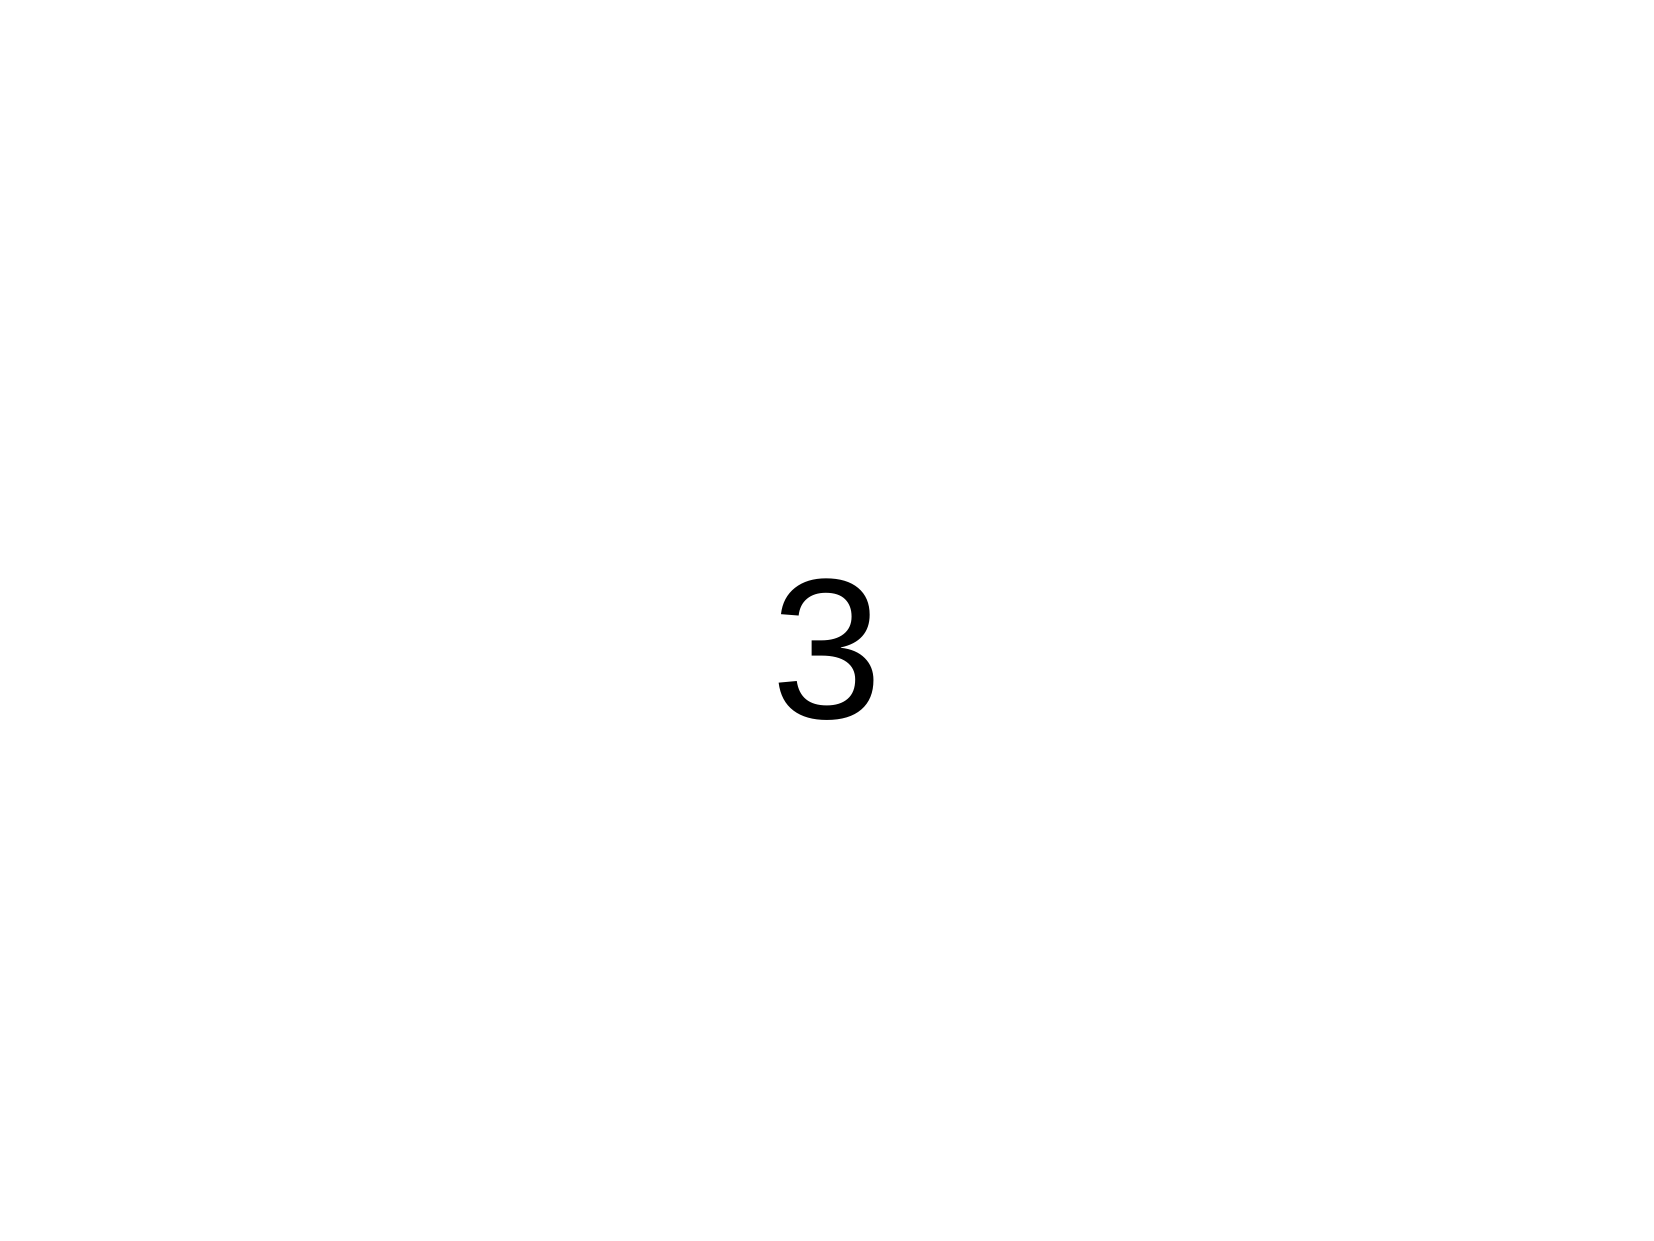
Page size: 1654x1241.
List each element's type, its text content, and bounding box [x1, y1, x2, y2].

subtitle 3 [82, 290, 1571, 1010]
